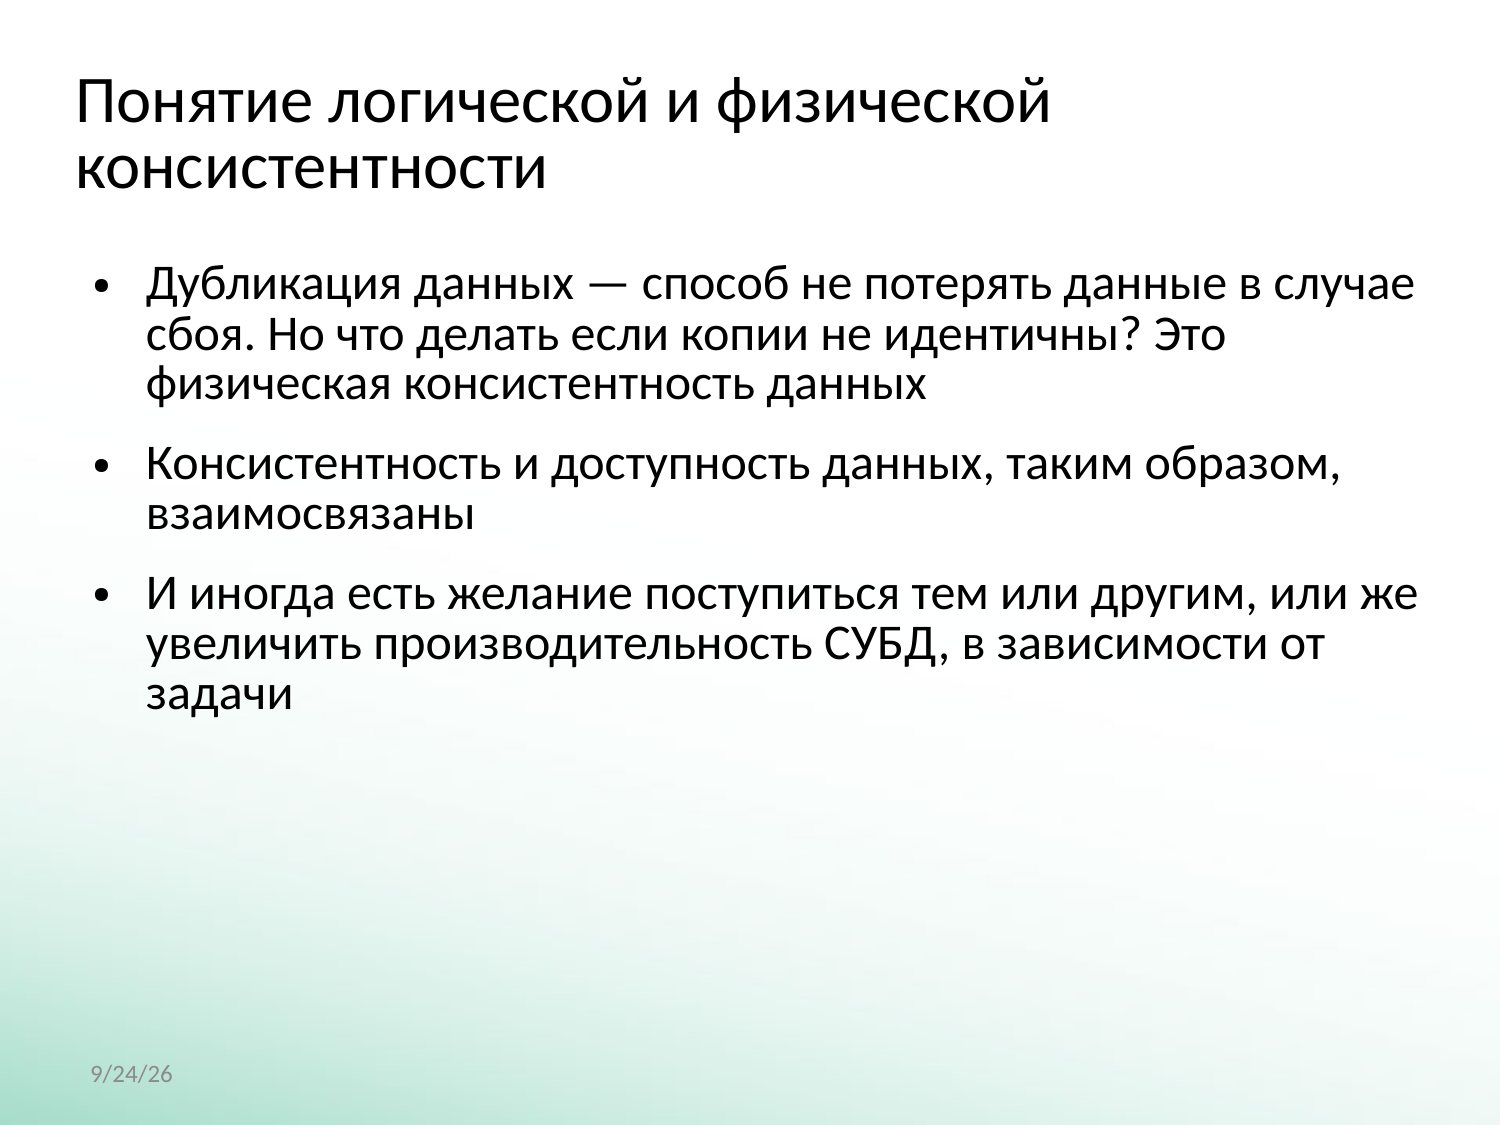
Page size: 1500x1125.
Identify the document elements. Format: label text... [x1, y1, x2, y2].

list Дубликация данных — способ не потерять данные в случае сбоя. Но что делать если копии не идентичны? Это физическая консистентность данных Консистентность и доступность данных, таким образом, взаимосвязаны И иногда есть желание поступиться тем или другим, или же увеличить производительность СУБД, в зависимости от задачи [75, 262, 1425, 1005]
picture [0, 0, 1500, 1125]
title Понятие логической и физической консистентности [75, 45, 1425, 233]
